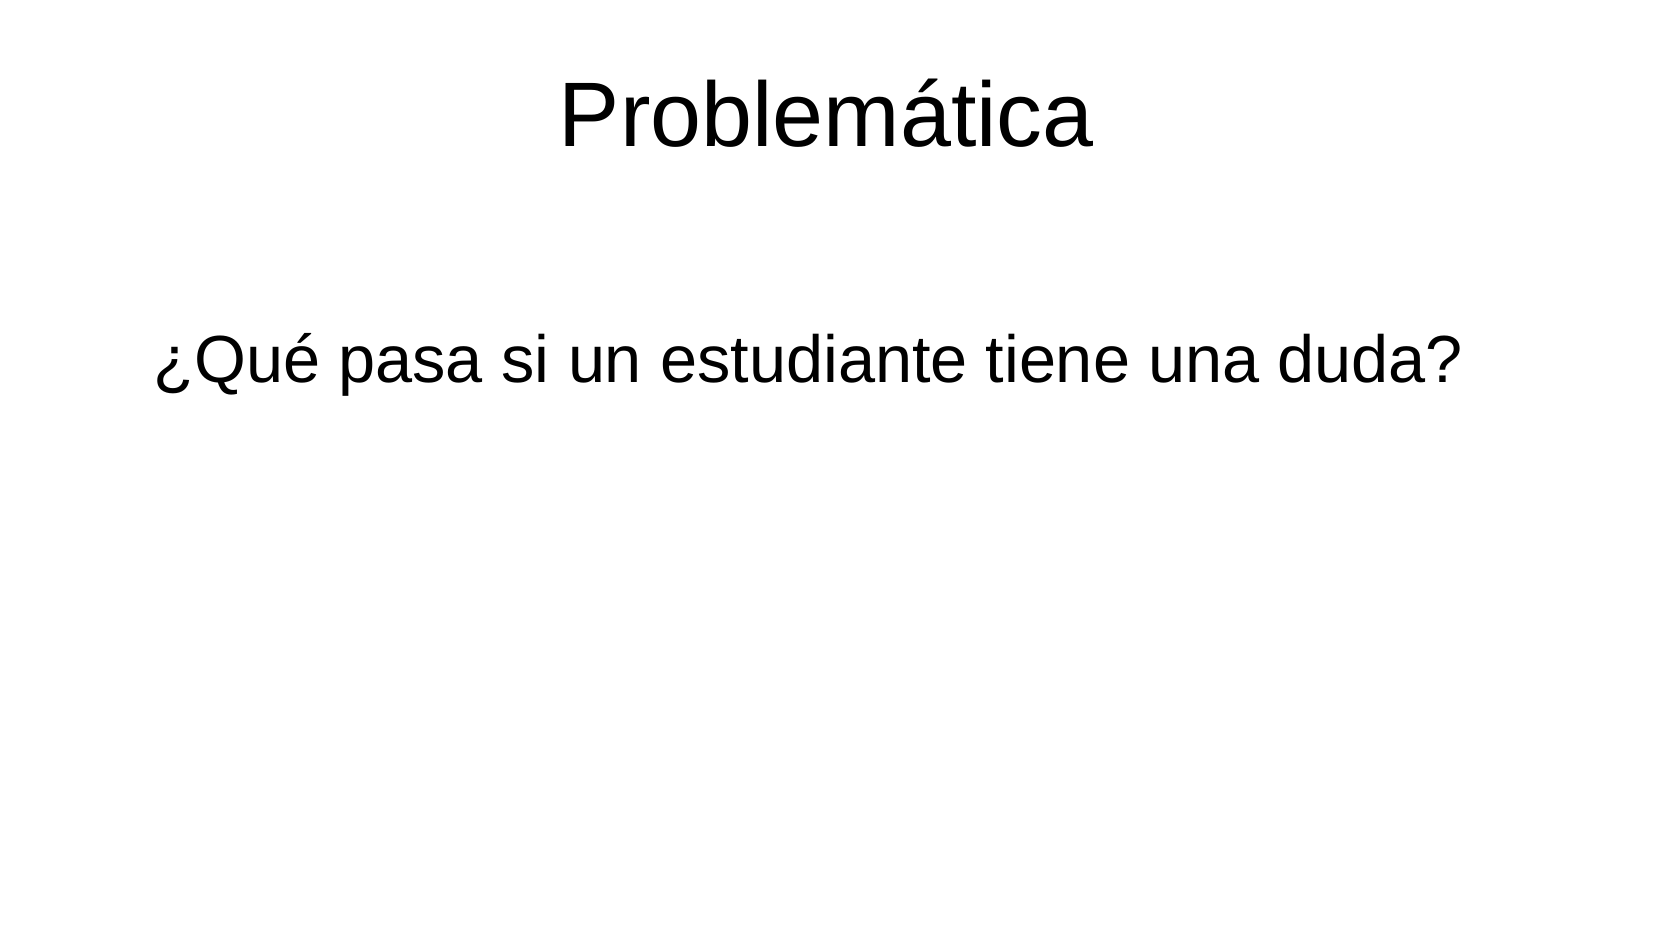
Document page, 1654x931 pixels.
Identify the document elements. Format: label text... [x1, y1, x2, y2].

title Problemática [82, 37, 1571, 193]
list ¿Qué pasa si un estudiante tiene una duda? [82, 217, 1571, 758]
